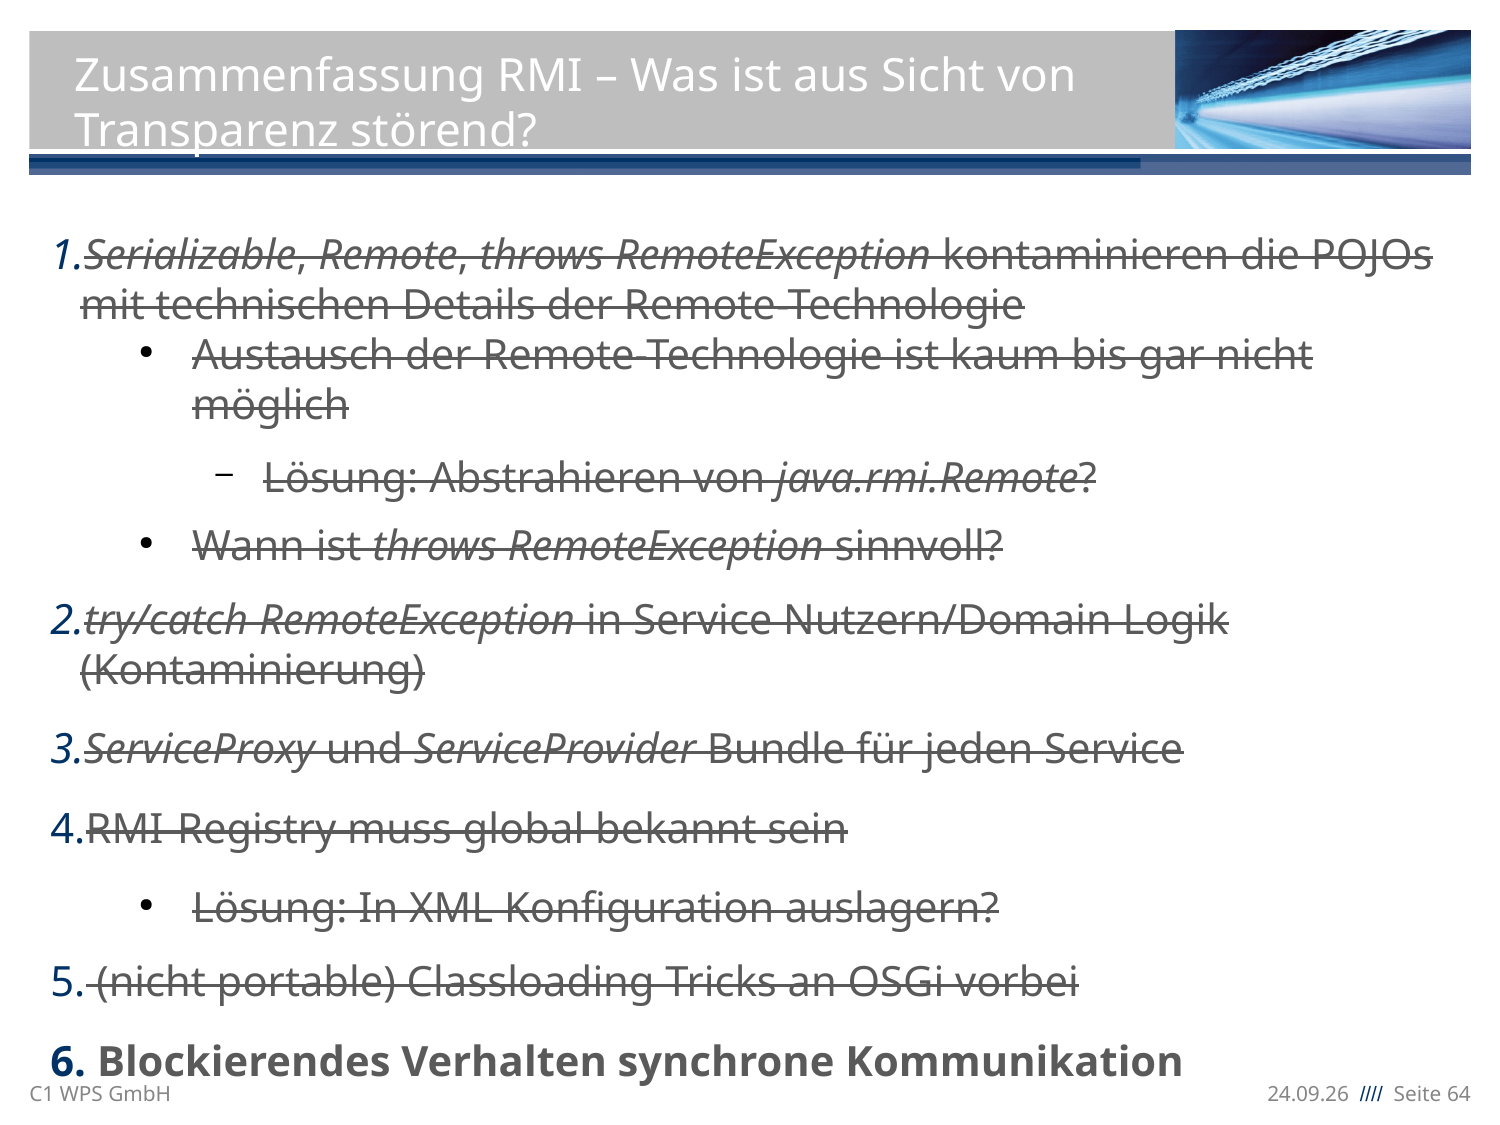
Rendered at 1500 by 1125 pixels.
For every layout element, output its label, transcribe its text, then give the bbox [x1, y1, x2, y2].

picture [29, 154, 1471, 175]
picture [1175, 30, 1471, 149]
list Serializable, Remote, throws RemoteException kontaminieren die POJOs mit technischen Details der Remote-Technologie Austausch der Remote-Technologie ist kaum bis gar nicht möglich Lösung: Abstrahieren von java.rmi.Remote? Wann ist throws RemoteException sinnvoll? try/catch RemoteException in Service Nutzern/Domain Logik (Kontaminierung) ServiceProxy und ServiceProvider Bundle für jeden Service RMI-Registry muss global bekannt sein Lösung: In XML Konfiguration auslagern? (nicht portable) Classloading Tricks an OSGi vorbei Blockierendes Verhalten synchrone Kommunikation [35, 212, 1477, 1063]
title Zusammenfassung RMI – Was ist aus Sicht von Transparenz störend? [29, 31, 1176, 149]
